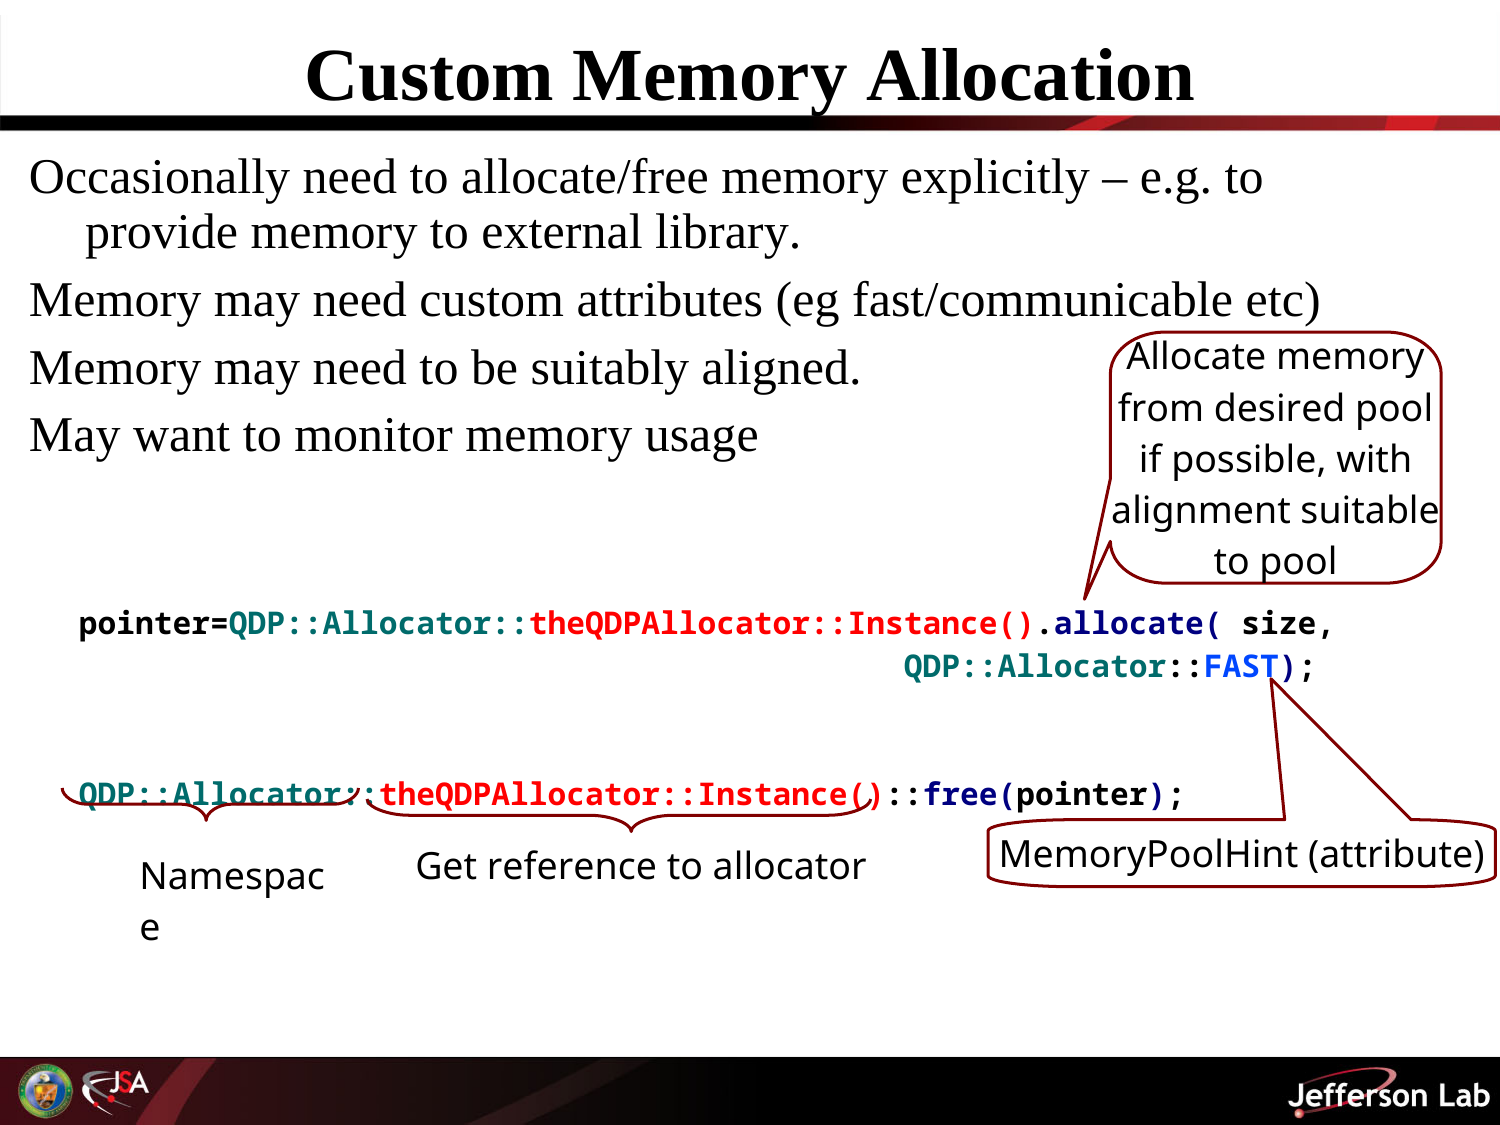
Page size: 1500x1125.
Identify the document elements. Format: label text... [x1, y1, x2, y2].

title Custom Memory Allocation [112, 7, 1388, 143]
text_box MemoryPoolHint (attribute) [988, 678, 1496, 887]
picture [0, 0, 1500, 1125]
list Occasionally need to allocate/free memory explicitly – e.g. to provide memory to external library. Memory may need custom attributes (eg fast/communicable etc) Memory may need to be suitably aligned. May want to monitor memory usage [1088, 545, 1383, 593]
text_box pointer=QDP::Allocator::theQDPAllocator::Instance().allocate( size, QDP::Allocator::FAST); QDP::Allocator::theQDPAllocator::Instance()::free(pointer); [64, 593, 1412, 787]
text_box Allocate memory from desired pool if possible, with alignment suitable to pool [1084, 332, 1442, 600]
text_box Namespace [124, 841, 352, 909]
text_box Get reference to allocator [400, 832, 941, 973]
list Occasionally need to allocate/free memory explicitly – e.g. to provide memory to external library. Memory may need custom attributes (eg fast/communicable etc) Memory may need to be suitably aligned. May want to monitor memory usage [29, 148, 1383, 707]
